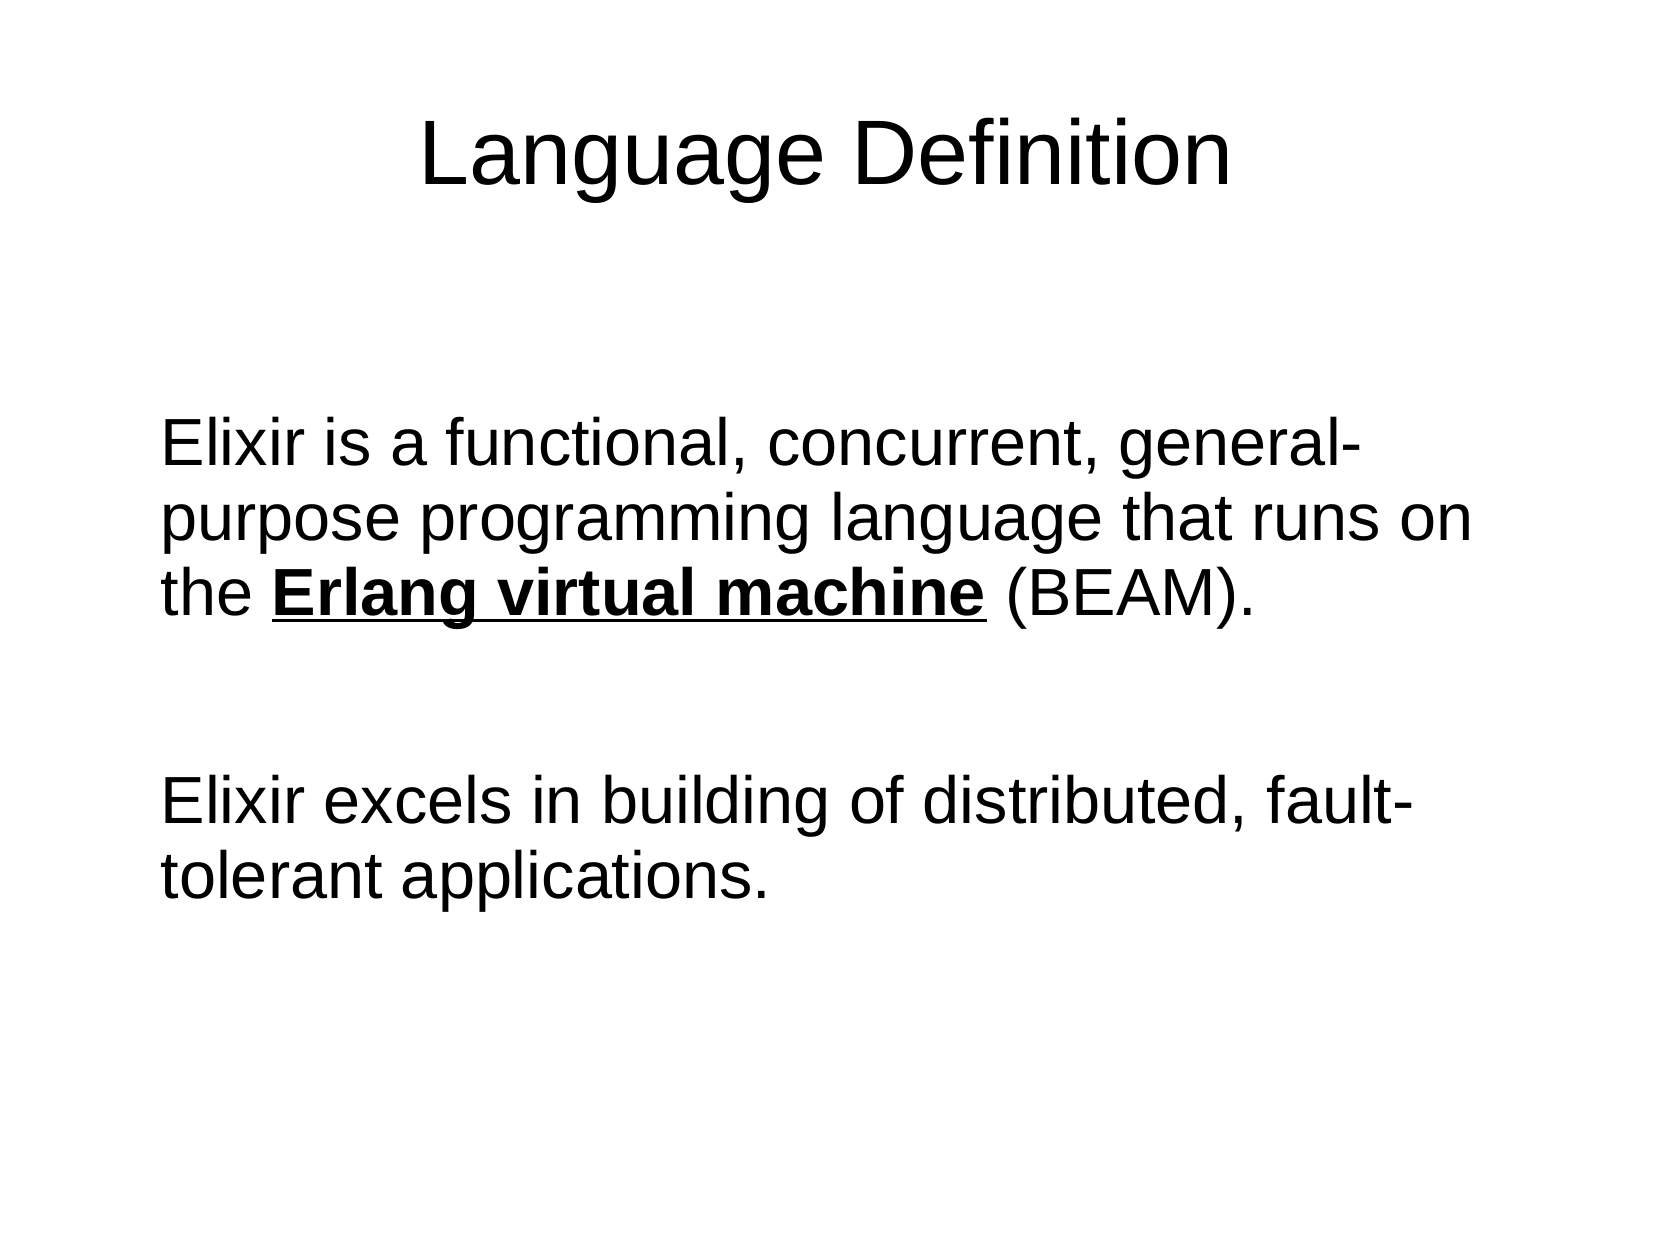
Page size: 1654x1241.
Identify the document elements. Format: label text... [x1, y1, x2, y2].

list Elixir is a functional, concurrent, general-purpose programming language that runs on the Erlang virtual machine (BEAM). Elixir excels in building of distributed, fault-tolerant applications. [90, 405, 1579, 1125]
title Language Definition [82, 49, 1571, 257]
